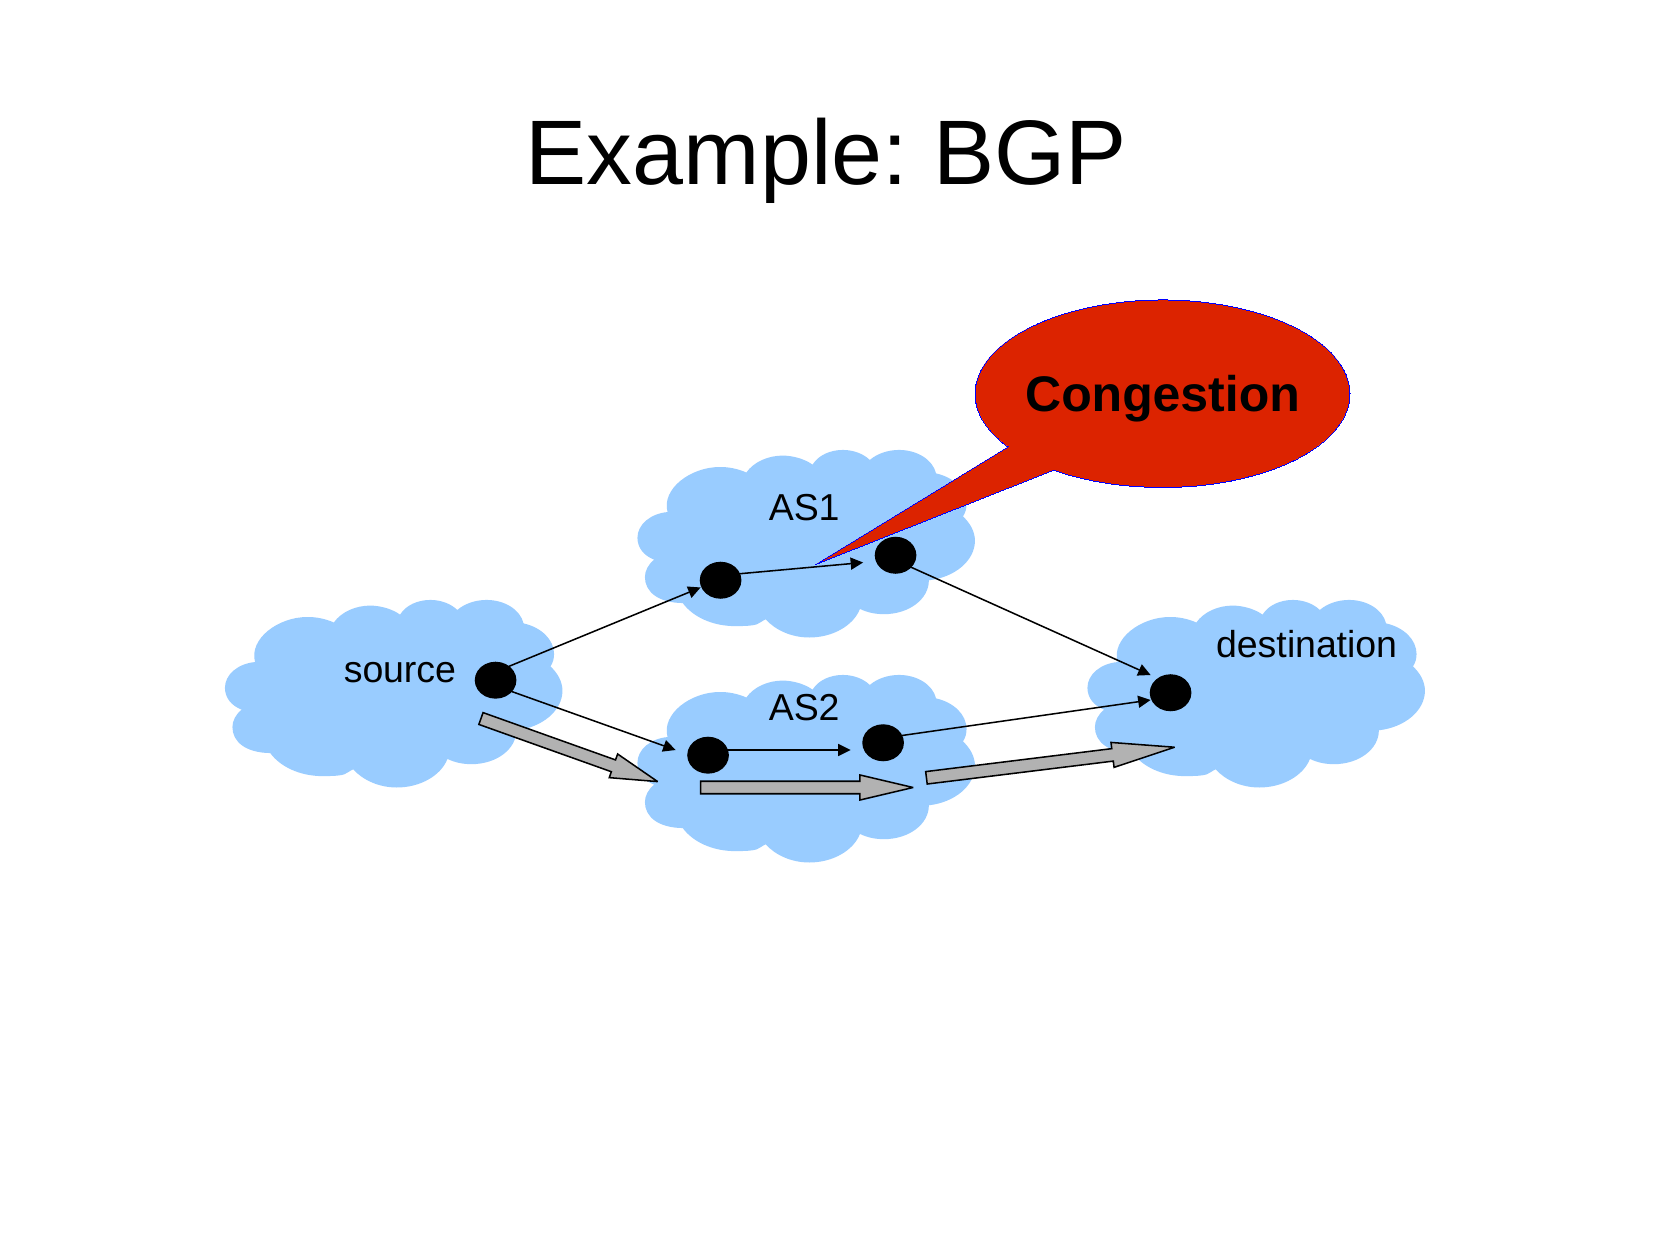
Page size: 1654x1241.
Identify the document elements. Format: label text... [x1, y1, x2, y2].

title Example: BGP [82, 56, 1571, 250]
text_box [224, 599, 1425, 863]
text_box Congestion [815, 299, 1351, 565]
text_box AS1 [740, 474, 855, 536]
text_box [1264, 599, 1380, 612]
text_box source [315, 637, 471, 698]
text_box destination [1188, 612, 1413, 673]
text_box [1208, 605, 1259, 612]
text_box [637, 449, 975, 638]
text_box AS2 [740, 674, 855, 736]
